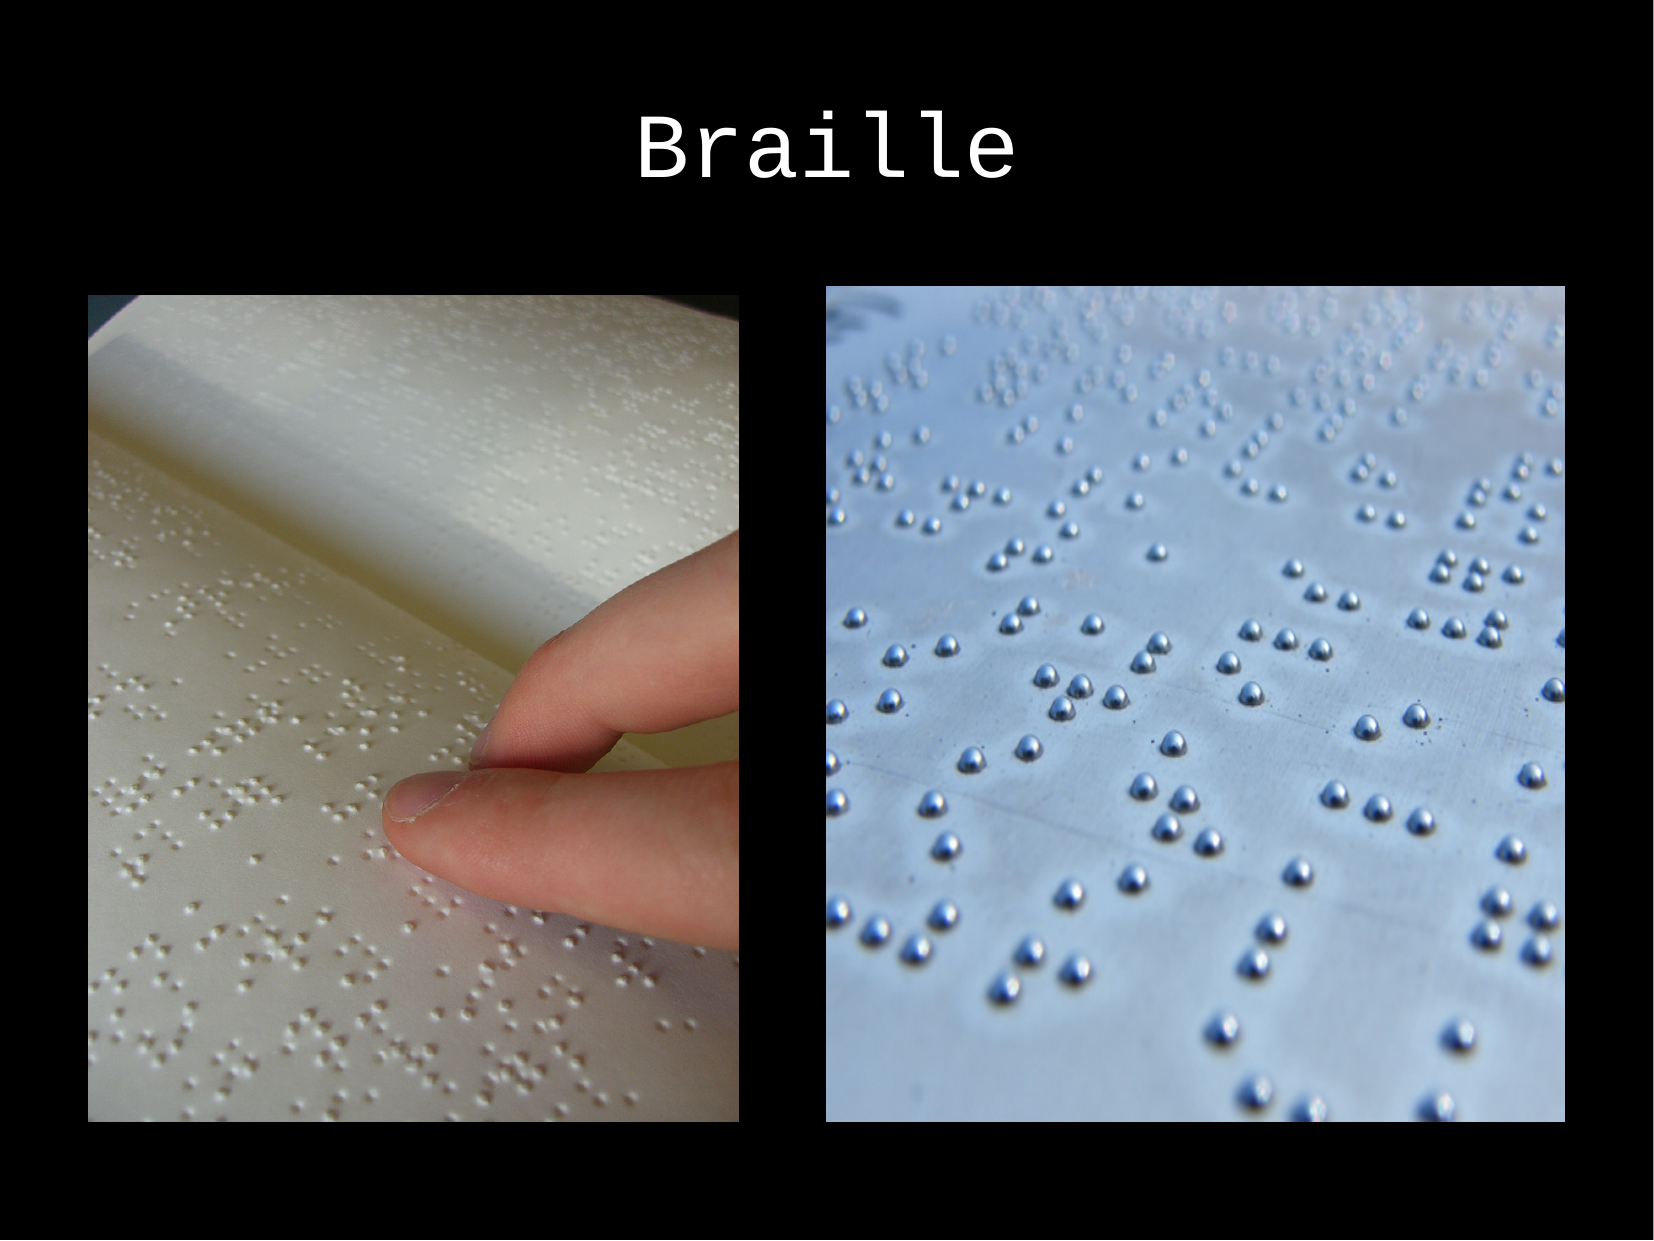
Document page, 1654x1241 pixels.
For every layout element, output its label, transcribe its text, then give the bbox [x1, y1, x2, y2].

picture [88, 295, 739, 1123]
title Braille [82, 49, 1571, 257]
picture [826, 286, 1565, 1123]
